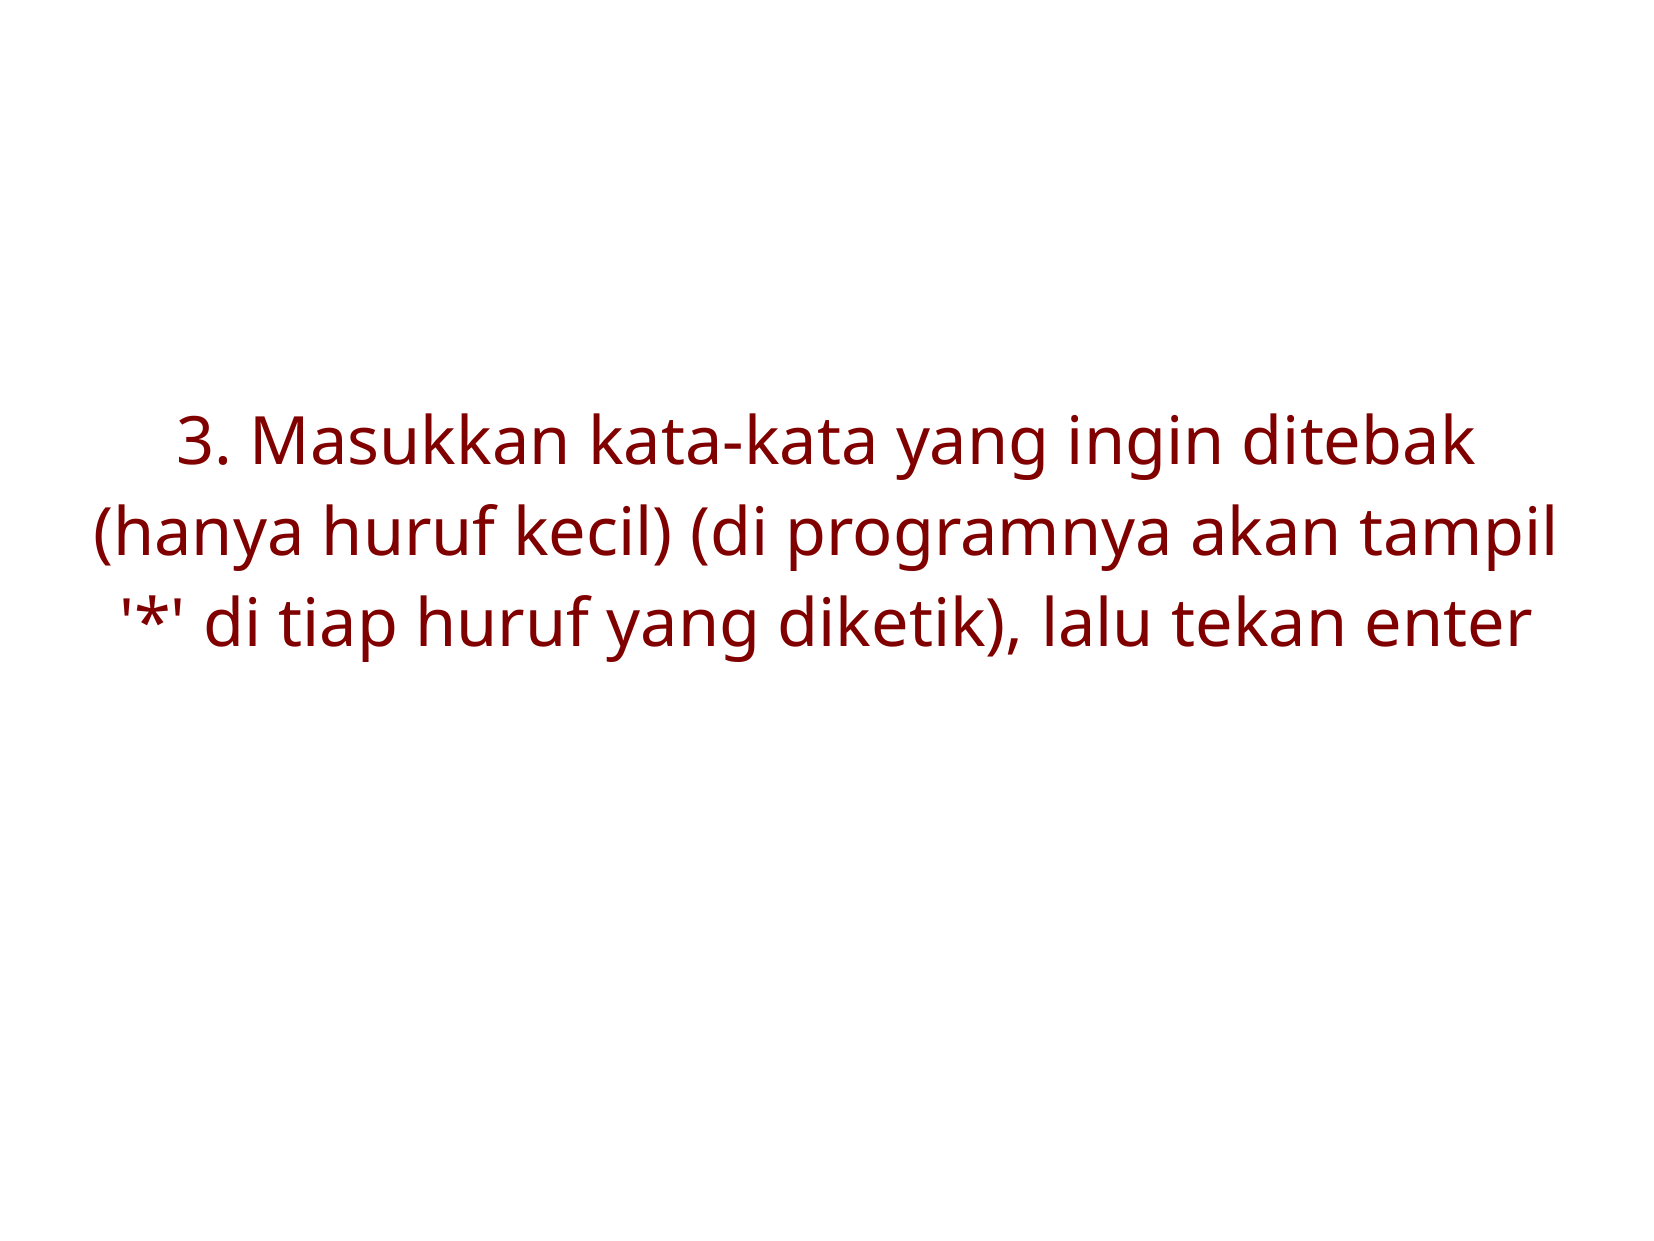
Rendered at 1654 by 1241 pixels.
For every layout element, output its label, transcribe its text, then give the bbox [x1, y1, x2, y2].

subtitle 3. Masukkan kata-kata yang ingin ditebak (hanya huruf kecil) (di programnya akan tampil '*' di tiap huruf yang diketik), lalu tekan enter [82, 49, 1571, 1010]
